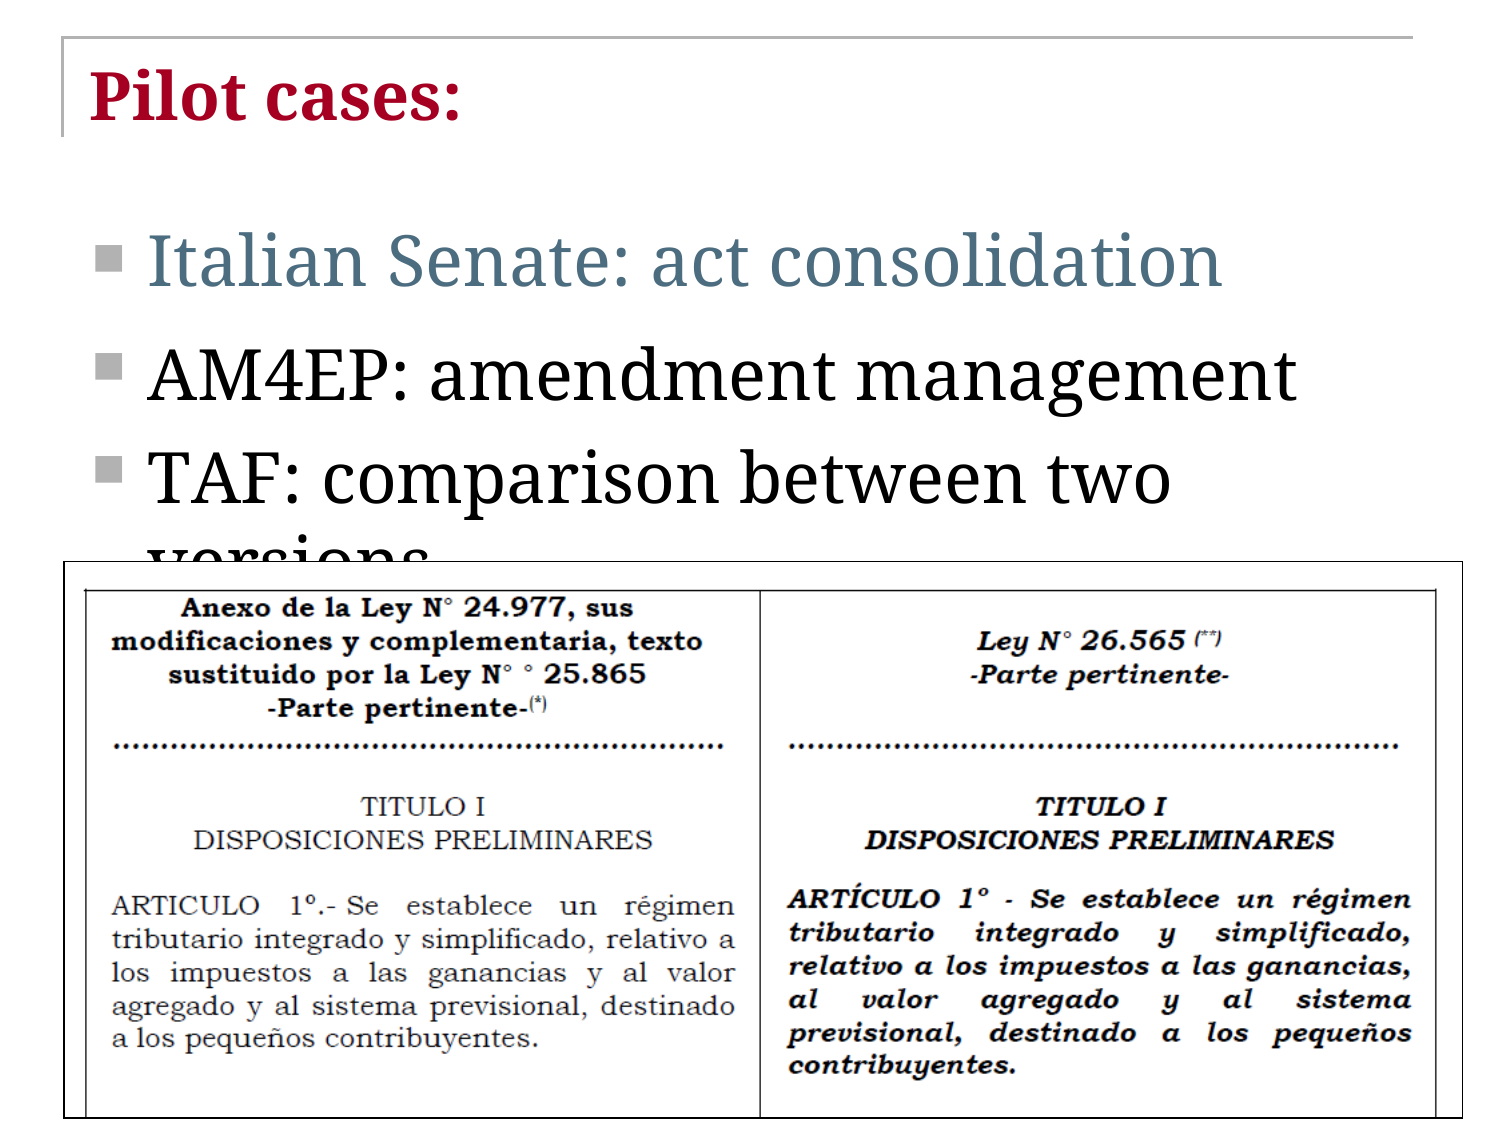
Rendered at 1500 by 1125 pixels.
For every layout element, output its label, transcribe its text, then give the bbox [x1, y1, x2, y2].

picture [64, 562, 1462, 1118]
list Italian Senate: act consolidation AM4EP: amendment management TAF: comparison between two versions [76, 208, 1427, 561]
title Pilot cases: [75, 45, 1426, 233]
